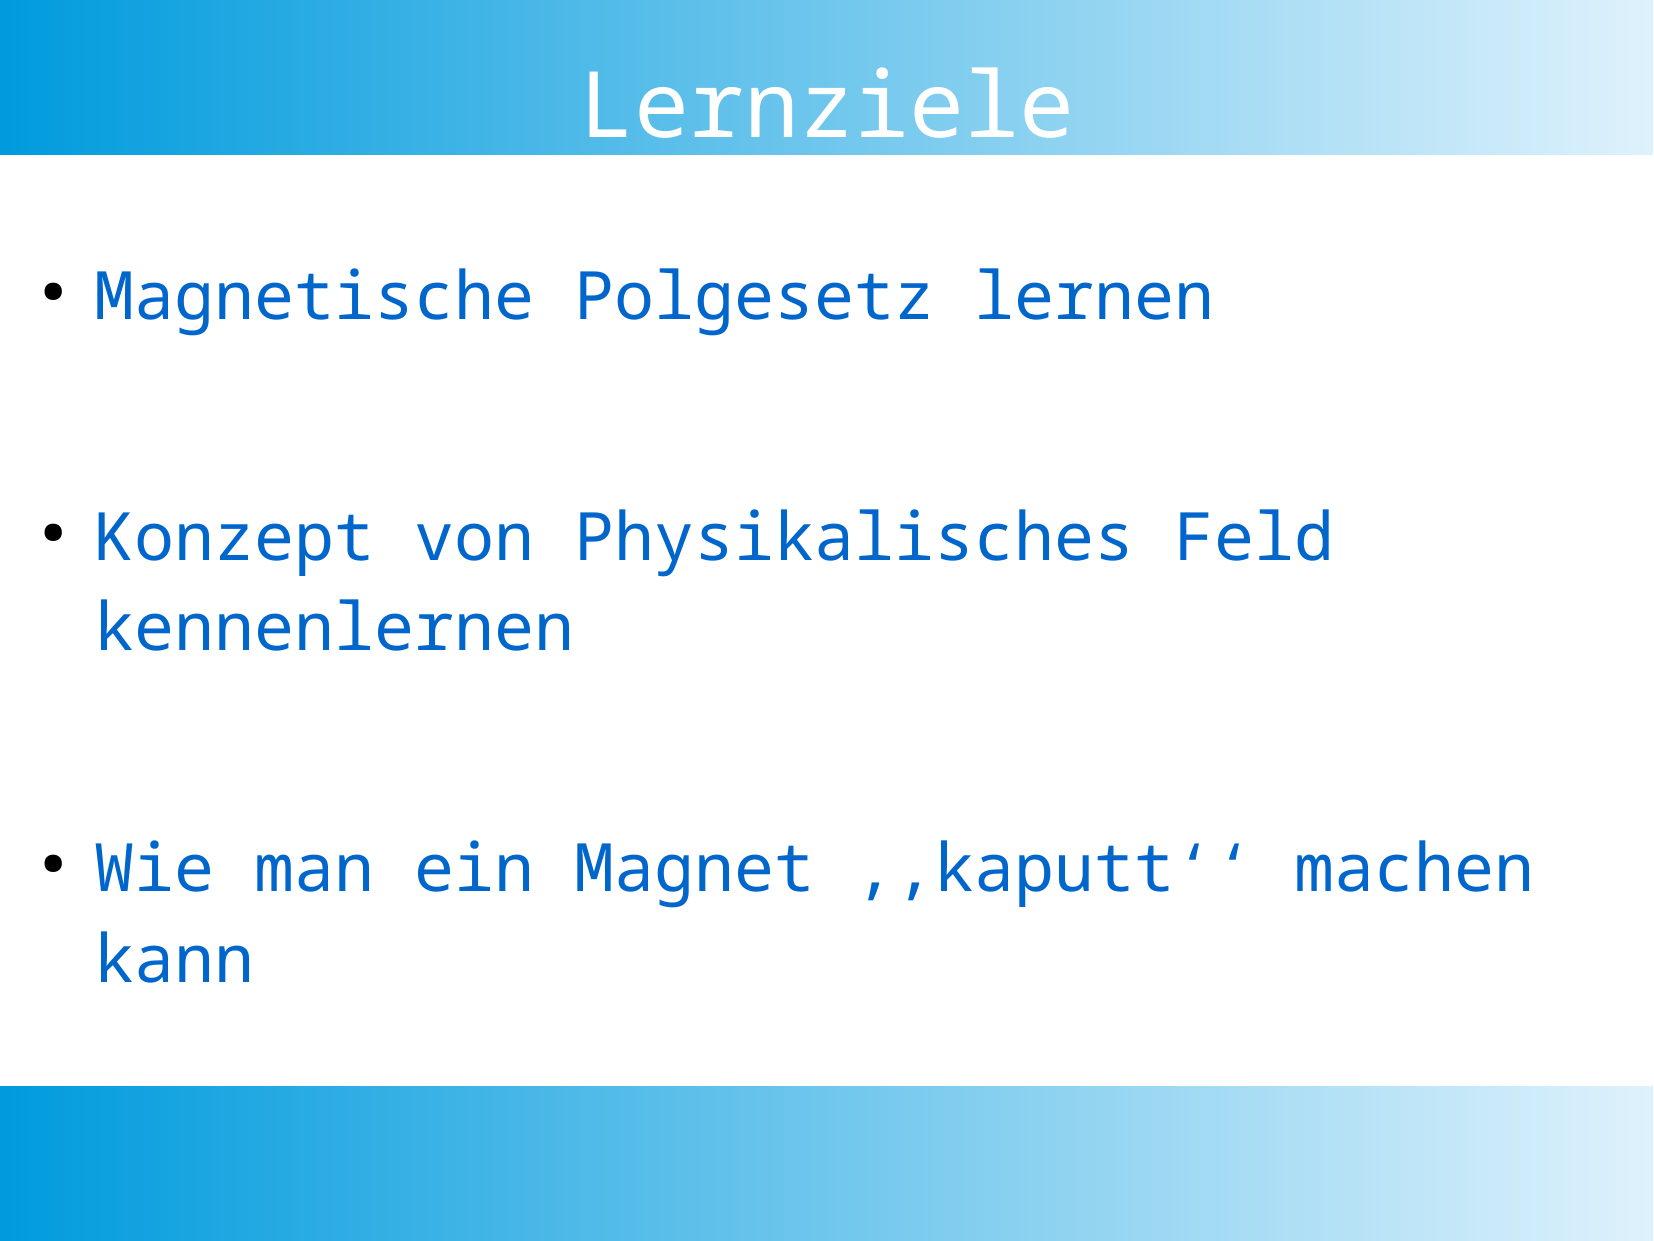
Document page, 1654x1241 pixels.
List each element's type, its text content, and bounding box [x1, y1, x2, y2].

title Lernziele [82, 40, 1571, 163]
list Magnetische Polgesetz lernen Konzept von Physikalisches Feld kennenlernen Wie man ein Magnet ,,kaputt‘‘ machen kann [23, 248, 1642, 1123]
